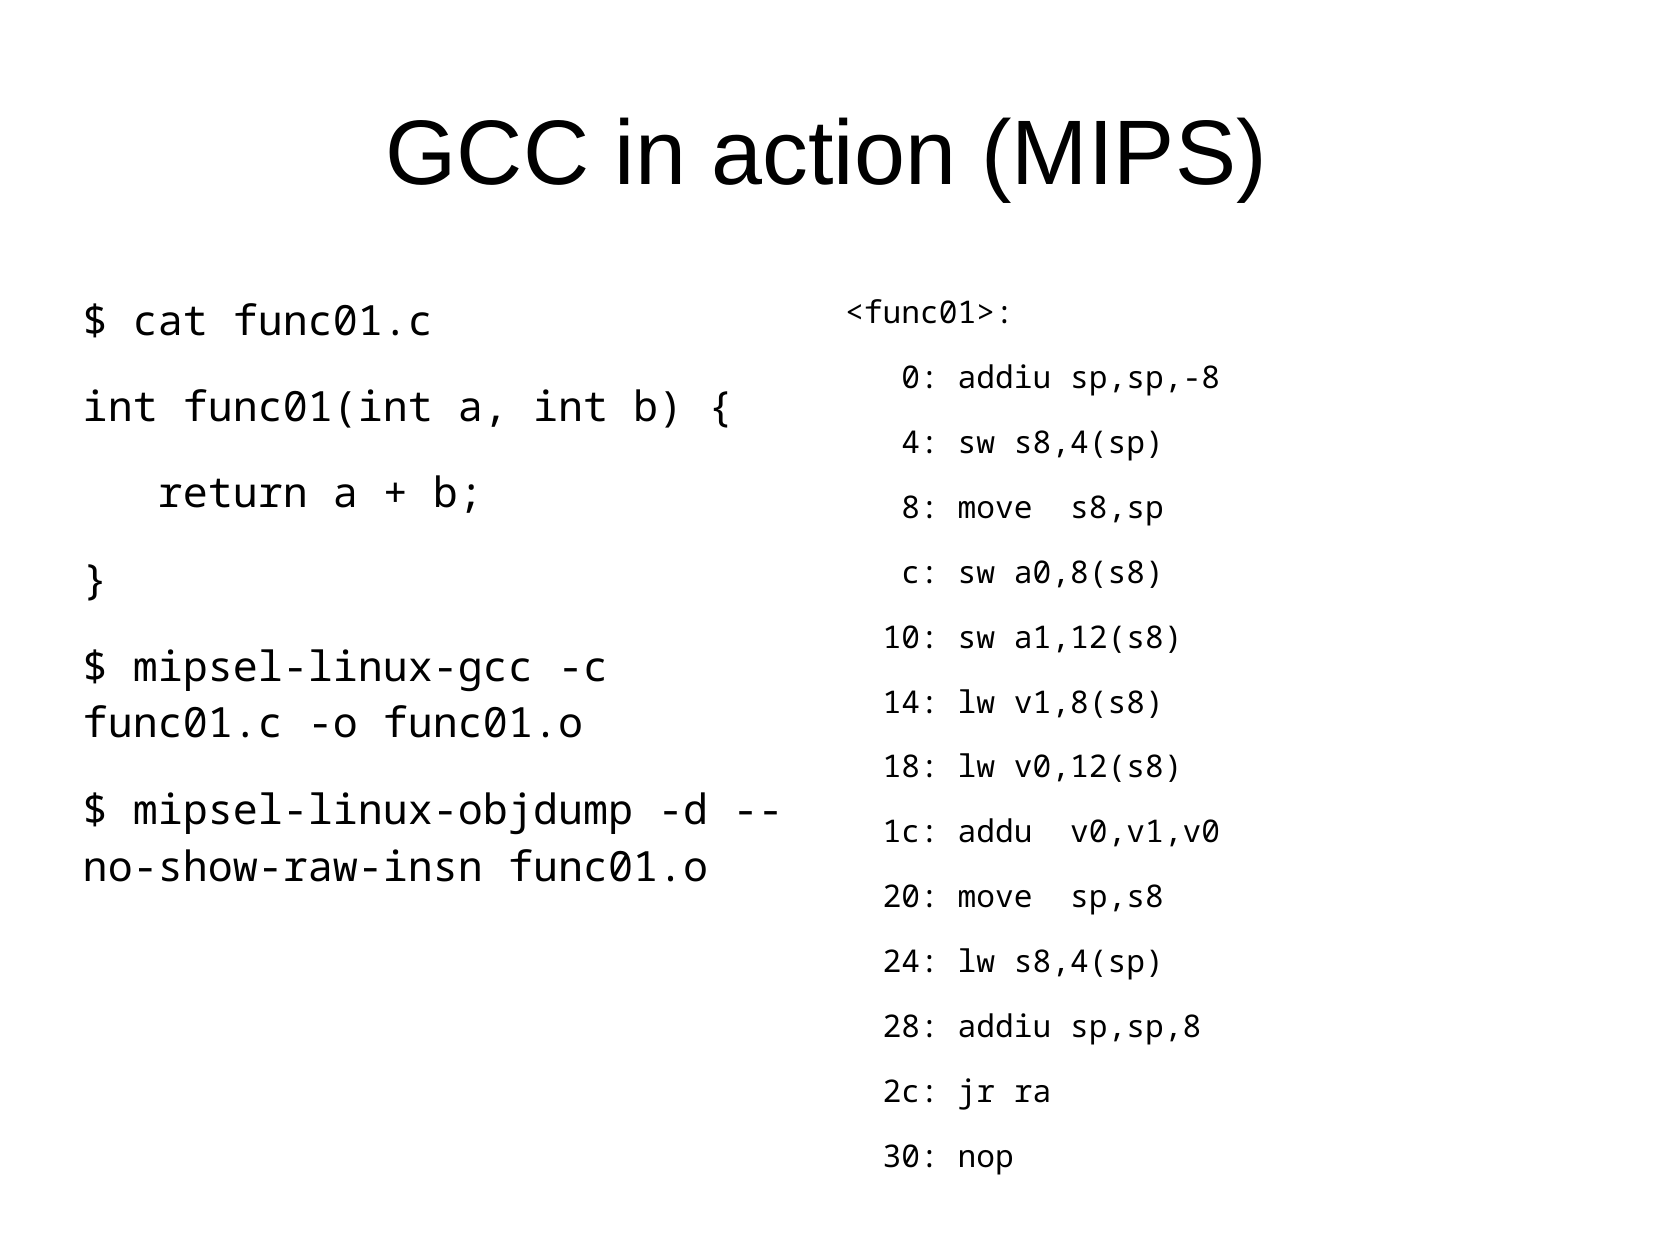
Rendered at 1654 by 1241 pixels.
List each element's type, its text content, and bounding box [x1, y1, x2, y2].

title GCC in action (MIPS) [82, 49, 1571, 257]
list <func01>: 0: addiu sp,sp,-8 4: sw s8,4(sp) 8: move s8,sp c: sw a0,8(s8) 10: sw a1,12(s8) 14: lw v1,8(s8) 18: lw v0,12(s8) 1c: addu v0,v1,v0 20: move sp,s8 24: lw s8,4(sp) 28: addiu sp,sp,8 2c: jr ra 30: nop [845, 290, 1572, 1186]
list $ cat func01.c int func01(int a, int b) { return a + b; } $ mipsel-linux-gcc -c func01.c -o func01.o $ mipsel-linux-objdump -d --no-show-raw-insn func01.o [82, 290, 809, 1010]
